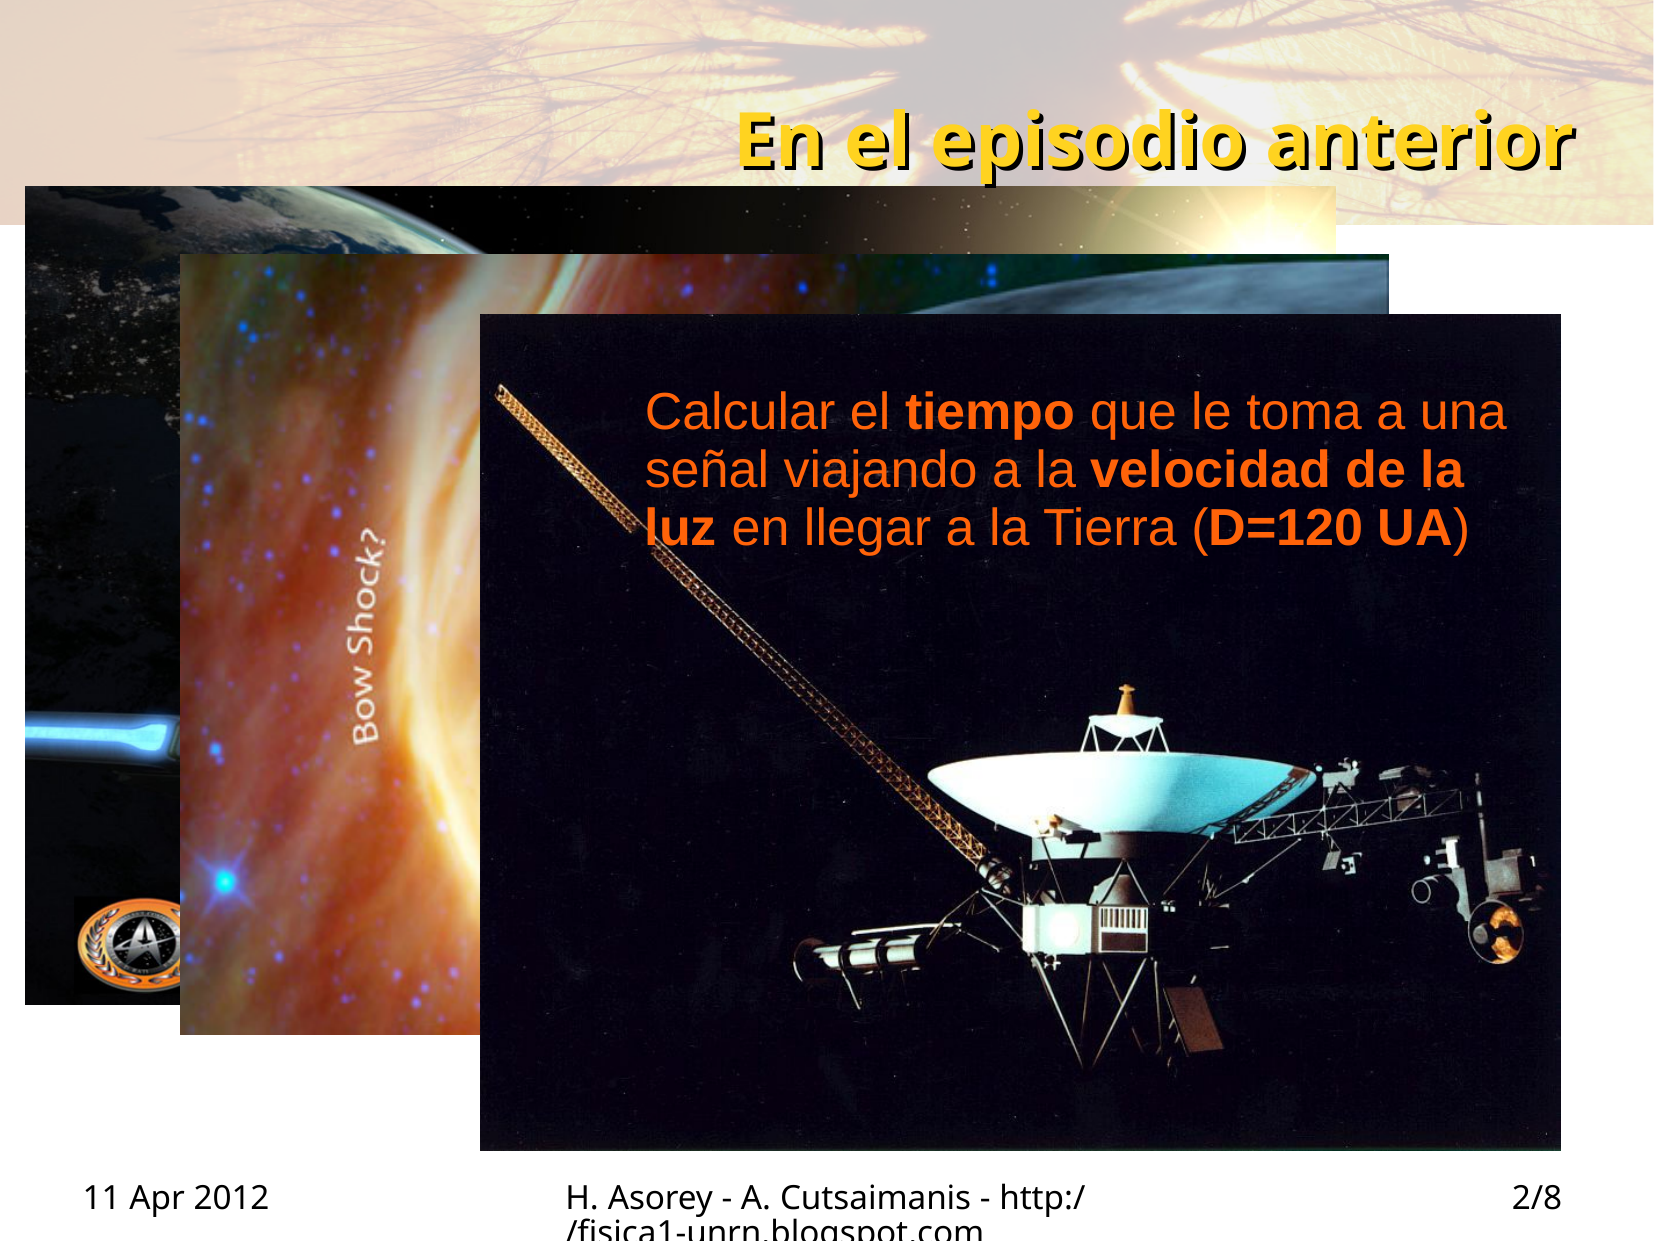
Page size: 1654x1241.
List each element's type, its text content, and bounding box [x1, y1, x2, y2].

text_box Calcular el tiempo que le toma a una señal viajando a la velocidad de la luz en llegar a la Tierra (D=120 UA) [630, 375, 1546, 636]
picture [0, 0, 1654, 1151]
title En el episodio anterior [86, 49, 1576, 226]
